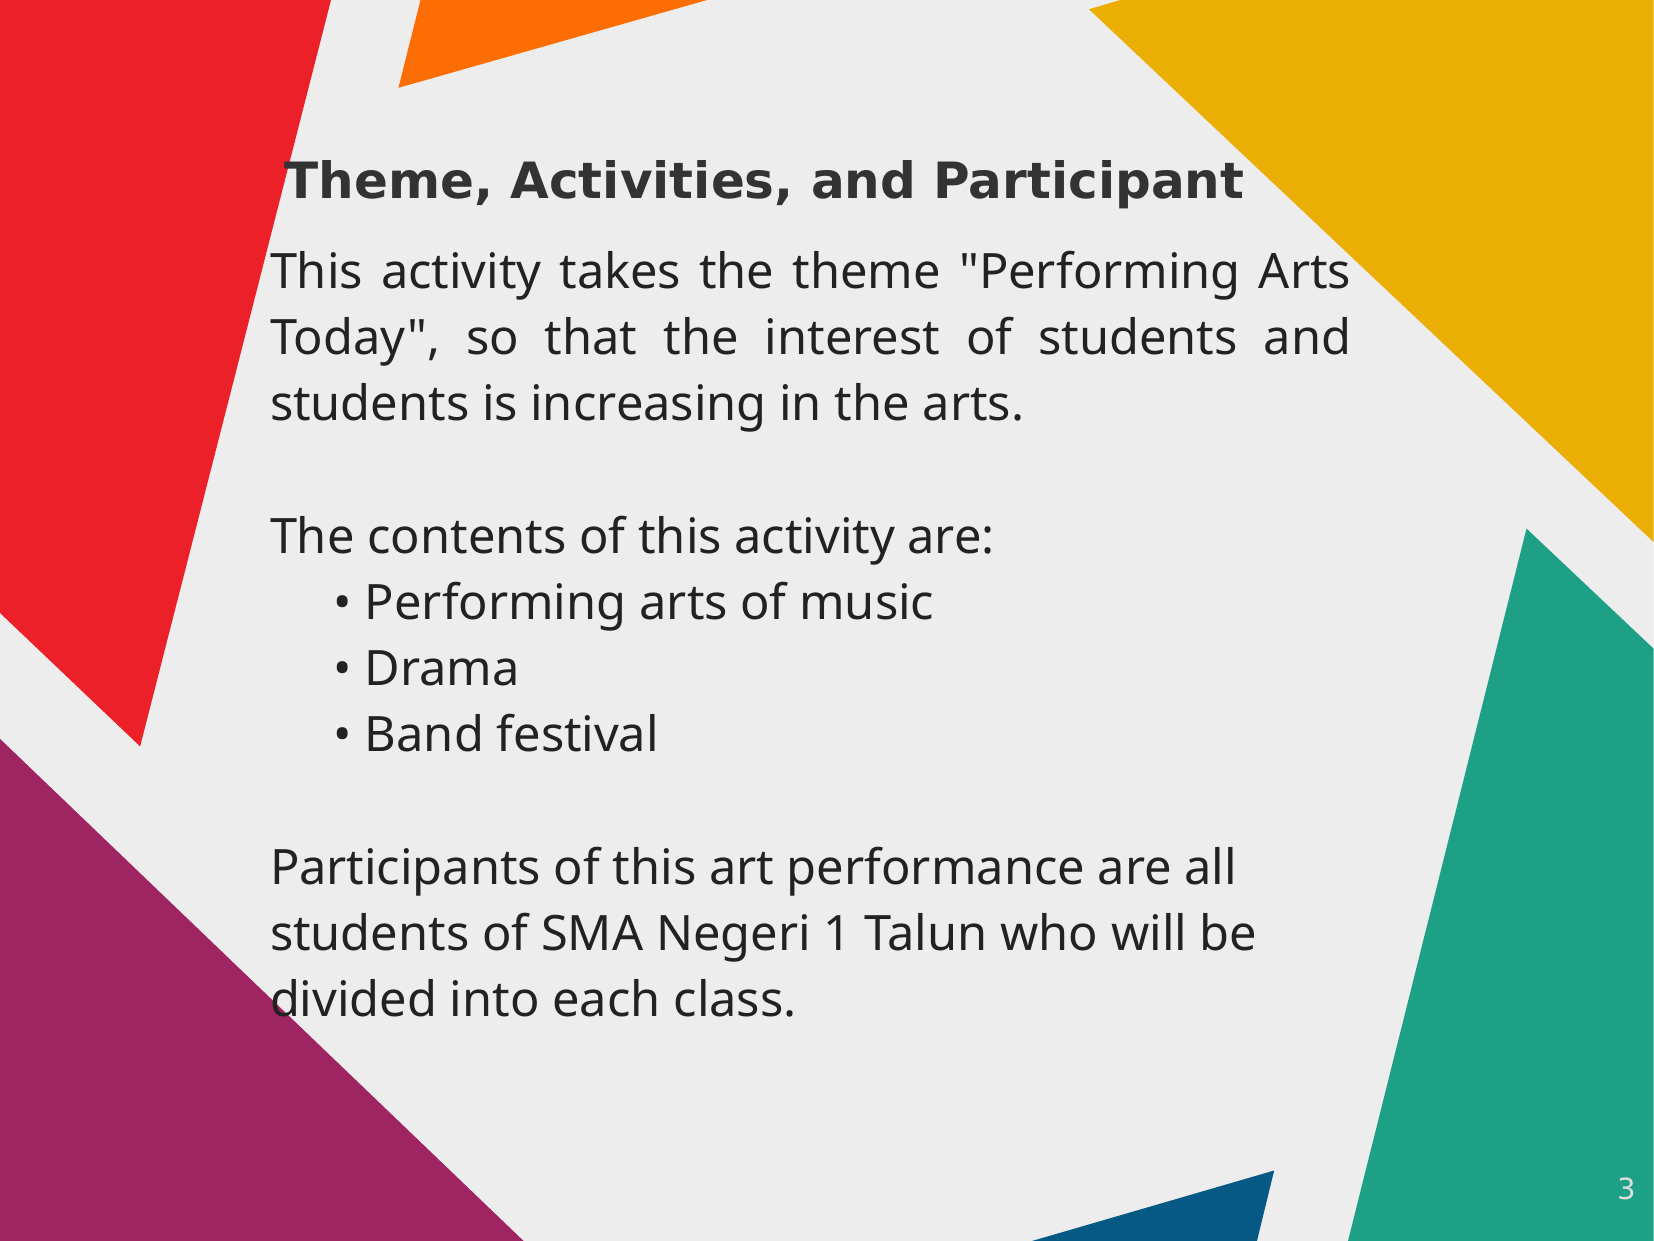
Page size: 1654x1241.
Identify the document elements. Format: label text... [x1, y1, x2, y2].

title Theme, Activities, and Participant [240, 77, 1291, 286]
list This activity takes the theme "Performing Arts Today", so that the interest of students and students is increasing in the arts. The contents of this activity are: • Performing arts of music • Drama • Band festival Participants of this art performance are all students of SMA Negeri 1 Talun who will be divided into each class. [270, 236, 1352, 1036]
